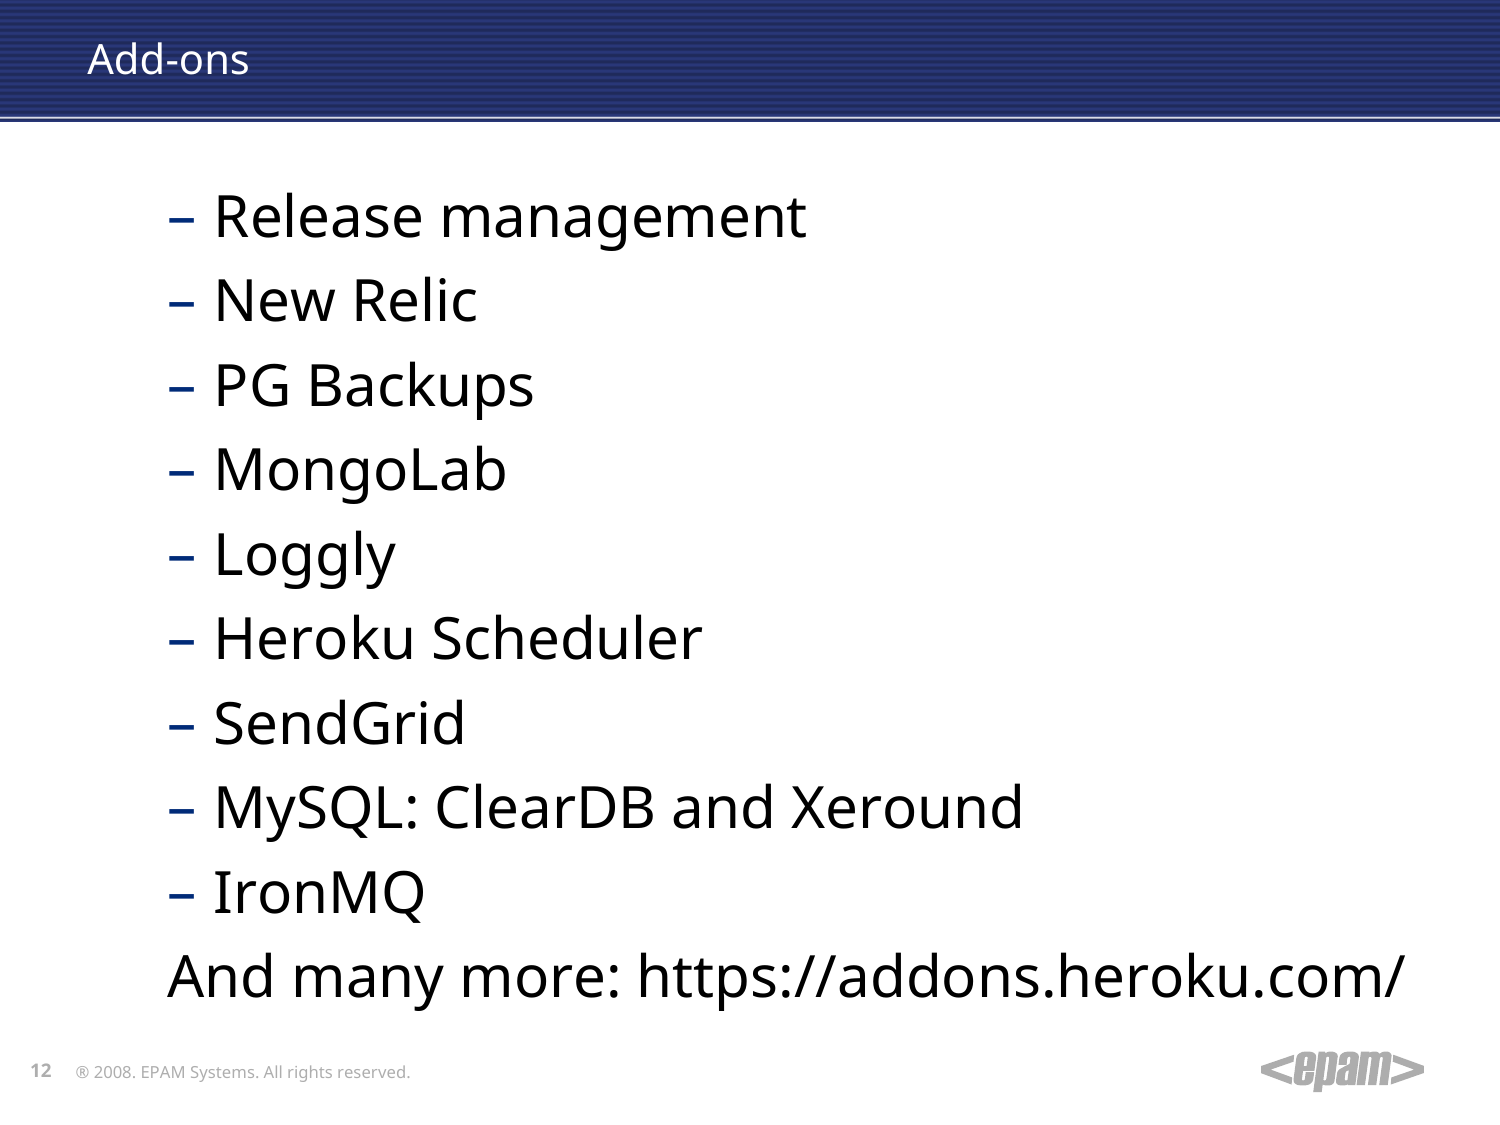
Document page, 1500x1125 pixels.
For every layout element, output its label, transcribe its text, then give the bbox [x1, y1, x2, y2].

text_box Release management New Relic PG Backups MongoLab Loggly Heroku Scheduler SendGrid MySQL: ClearDB and Xeround IronMQ And many more: https://addons.heroku.com/ [77, 171, 1426, 1014]
text_box <szám> [12, 1054, 70, 1090]
text_box Add-ons [72, 25, 1423, 91]
